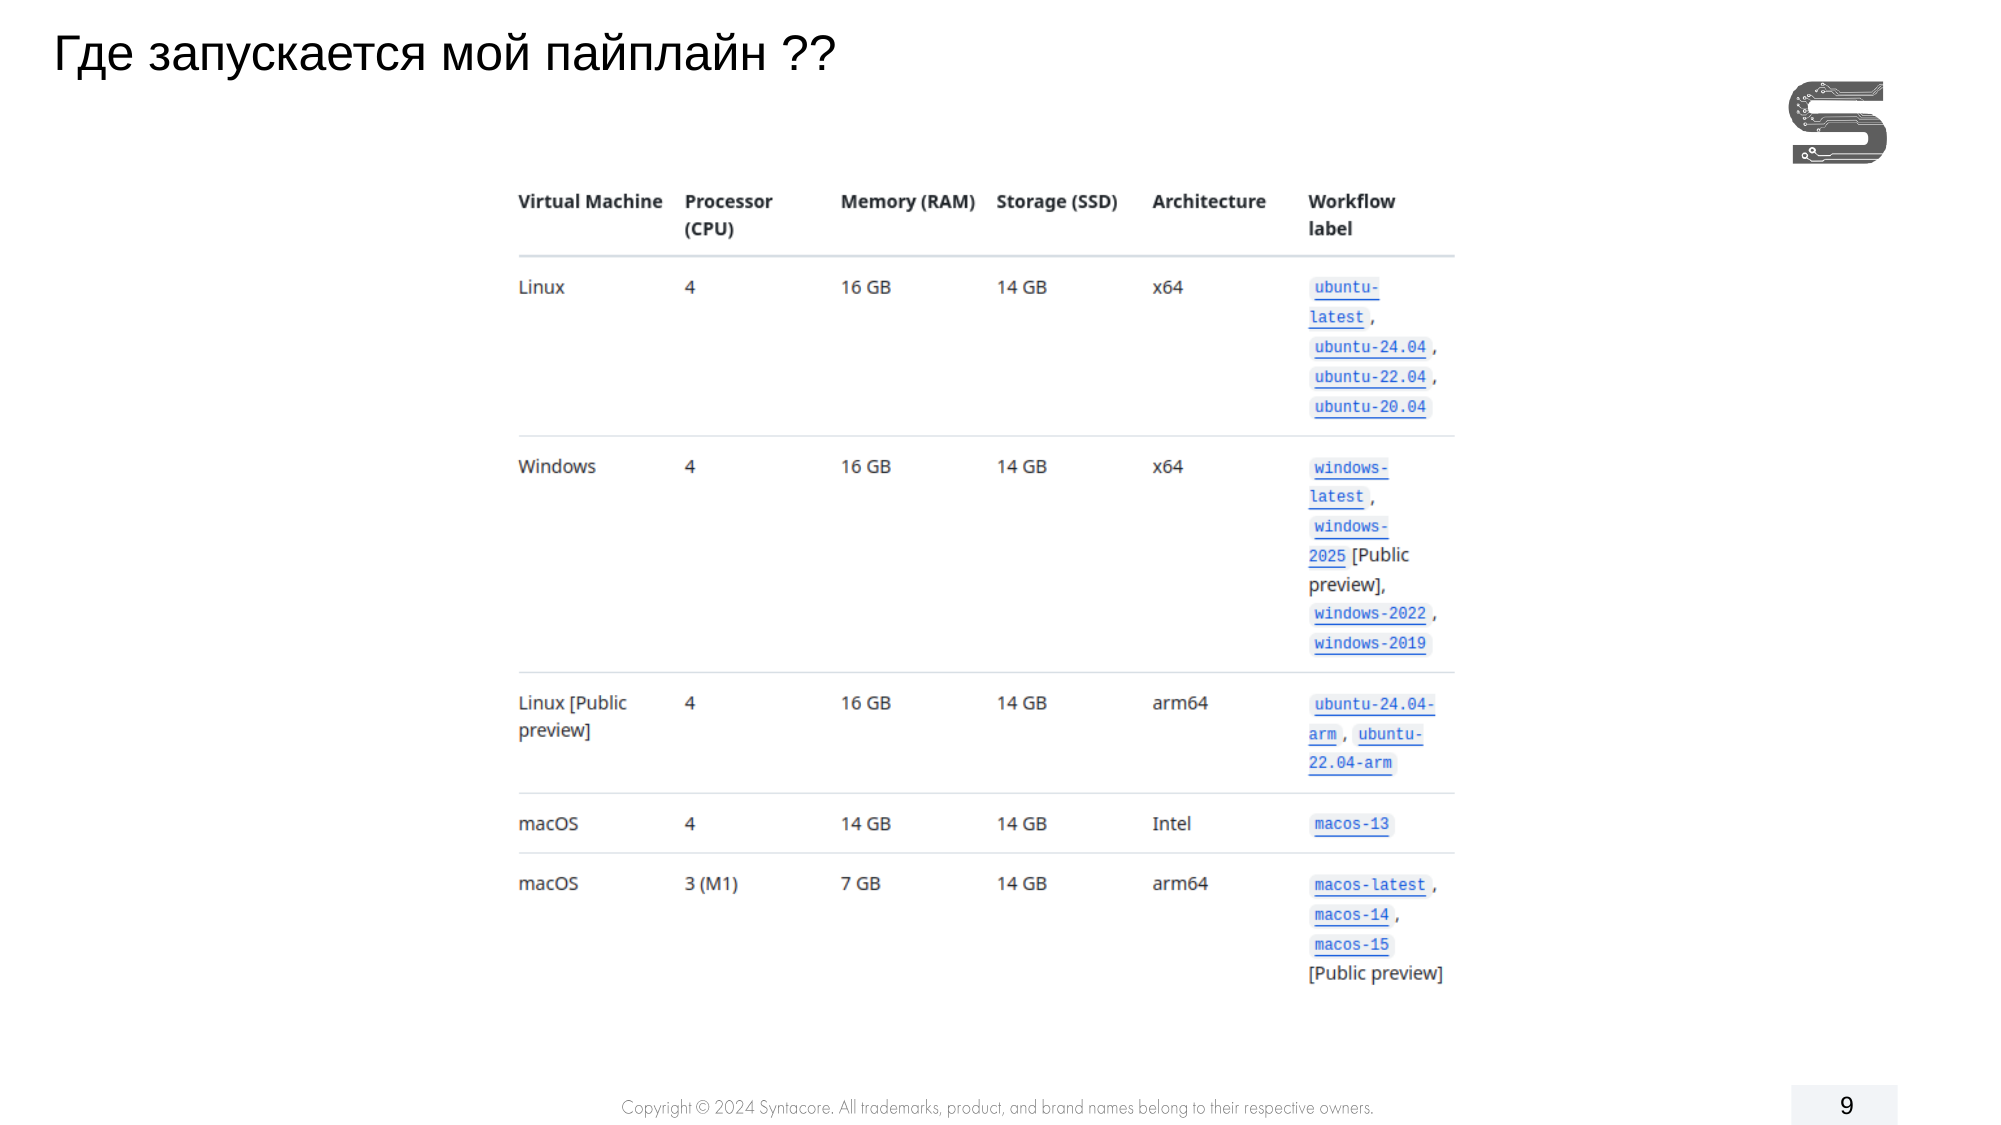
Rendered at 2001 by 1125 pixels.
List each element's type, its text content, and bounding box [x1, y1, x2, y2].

picture [1788, 81, 1887, 164]
text_box Где запускается мой пайплайн ?? [0, 18, 1004, 89]
picture [501, 177, 1477, 998]
picture [621, 1094, 1381, 1119]
text_box <number> [1825, 1084, 1969, 1125]
